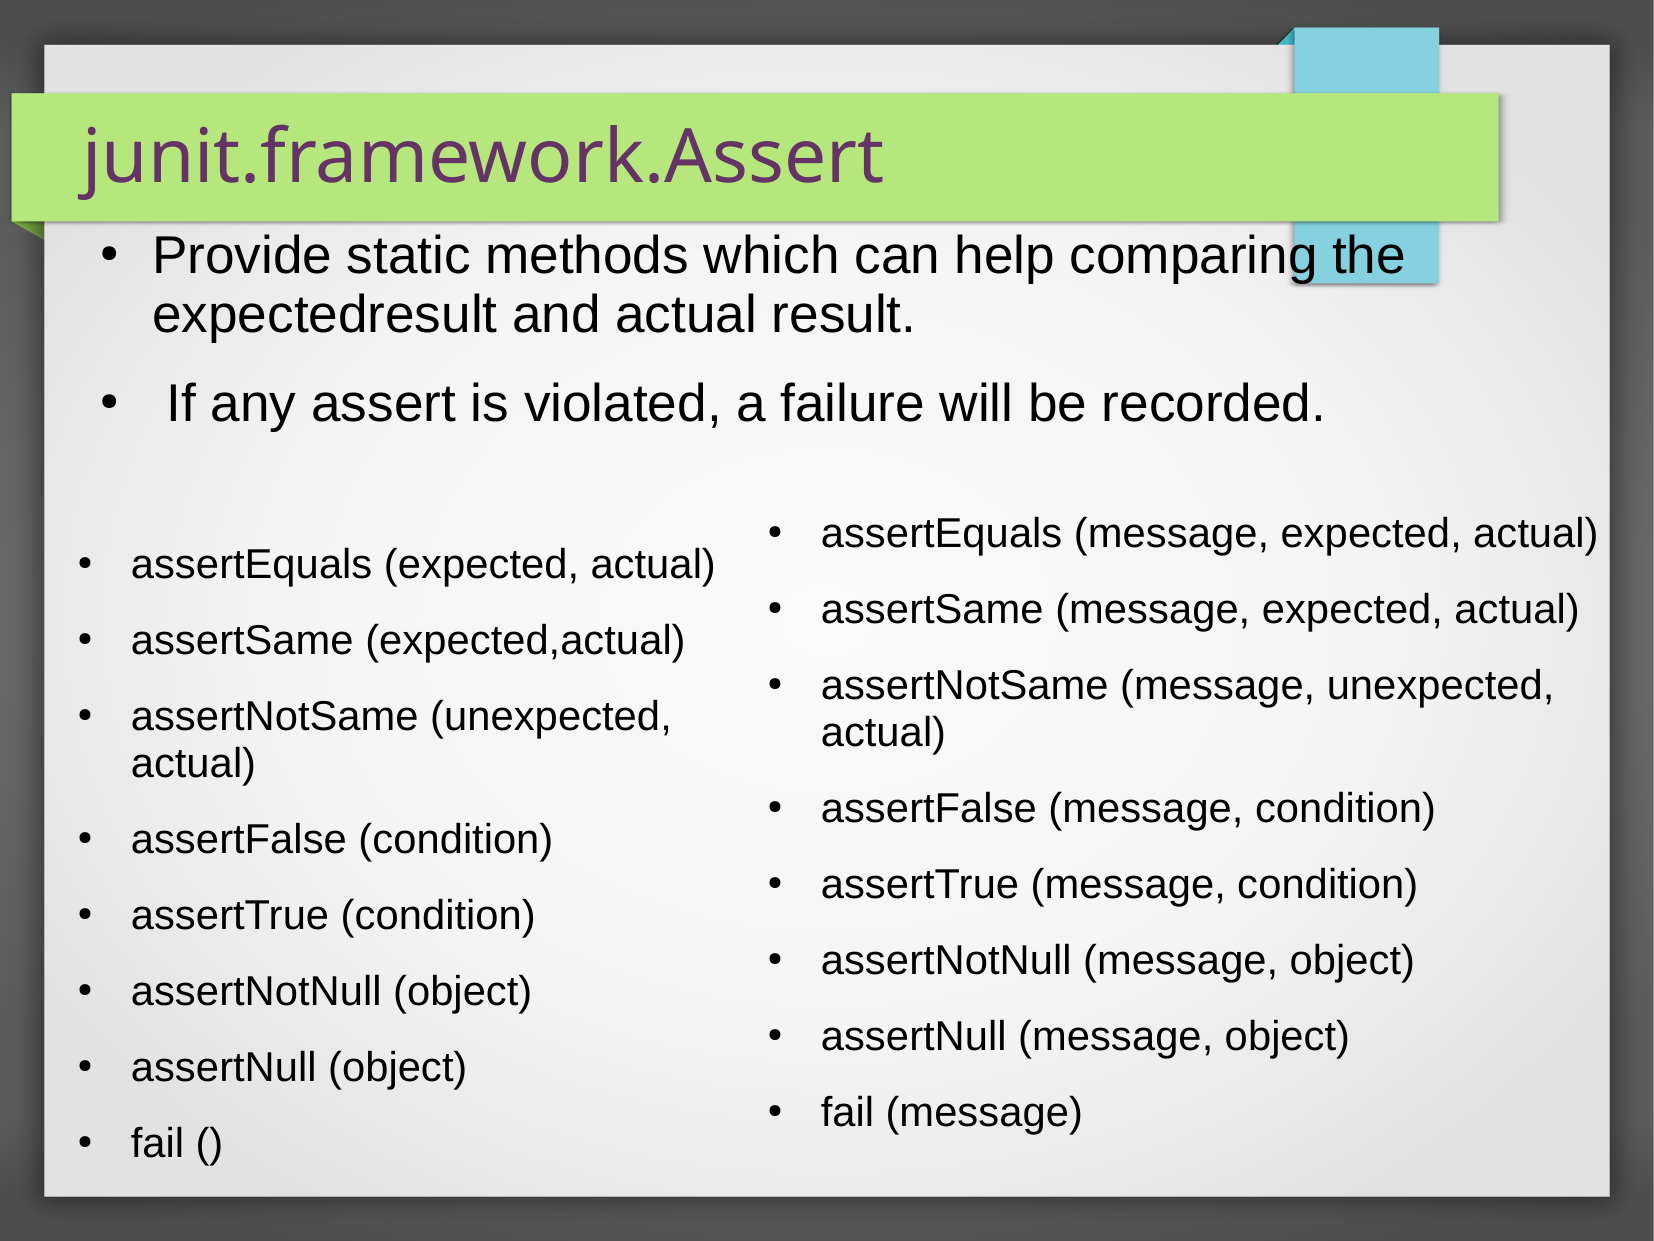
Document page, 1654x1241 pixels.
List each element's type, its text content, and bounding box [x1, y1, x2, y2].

picture [0, 0, 1654, 1241]
list Provide static methods which can help comparing the expectedresult and actual result. If any assert is violated, a failure will be recorded. [82, 225, 1571, 436]
list assertEquals (message, expected, actual) assertSame (message, expected, actual) assertNotSame (message, unexpected, actual) assertFalse (message, condition) assertTrue (message, condition) assertNotNull (message, object) assertNull (message, object) fail (message) [750, 510, 1606, 1171]
list assertEquals (expected, actual) assertSame (expected,actual) assertNotSame (unexpected, actual) assertFalse (condition) assertTrue (condition) assertNotNull (object) assertNull (object) fail () [60, 465, 736, 1171]
title junit.framework.Assert [82, 94, 1264, 213]
